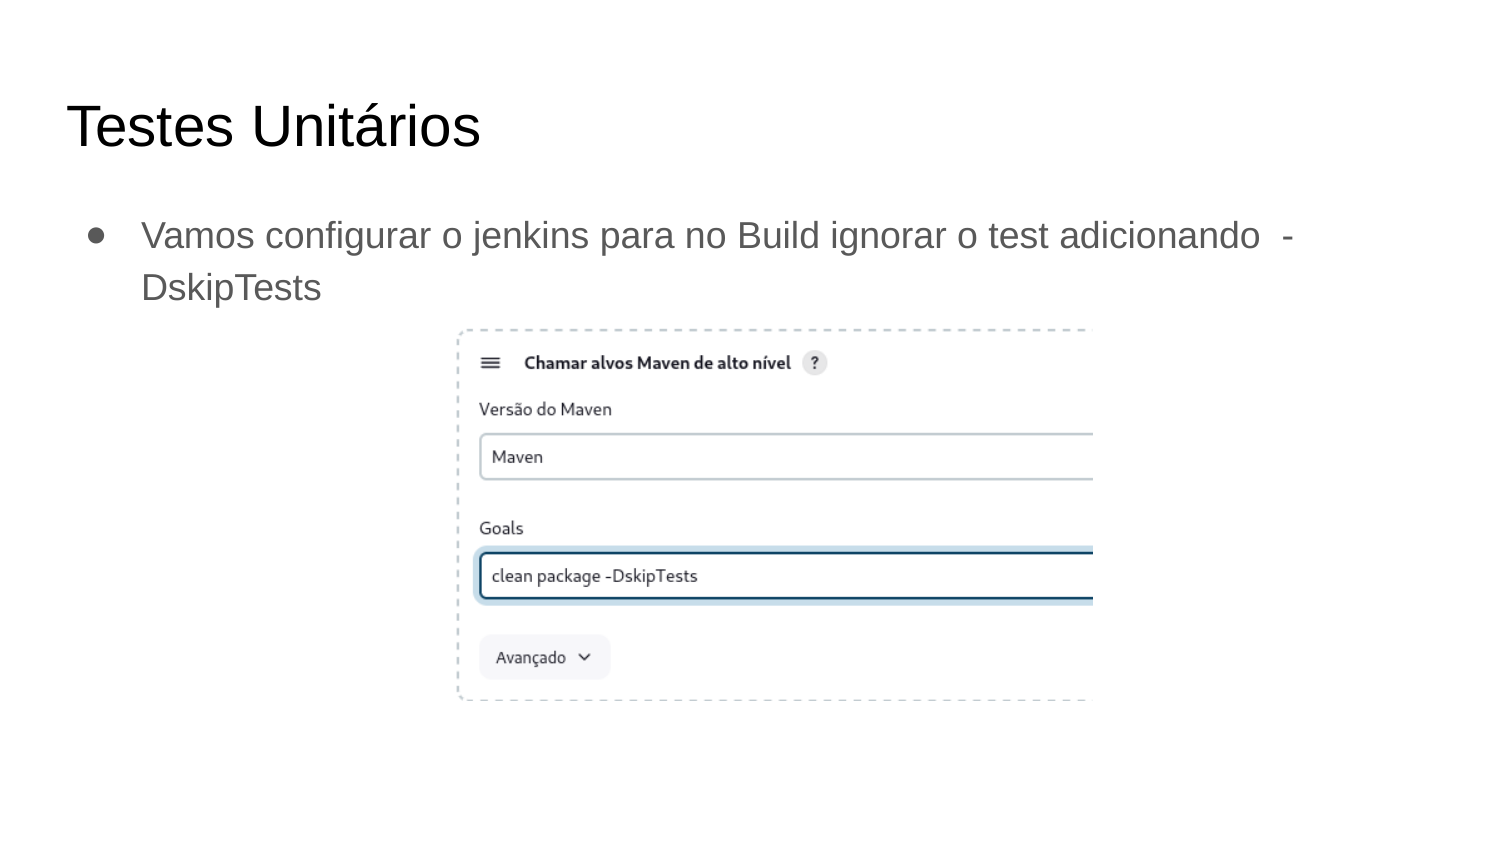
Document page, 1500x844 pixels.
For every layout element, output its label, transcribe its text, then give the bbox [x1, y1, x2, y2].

list Vamos configurar o jenkins para no Build ignorar o test adicionando -DskipTests [51, 189, 1489, 750]
picture [443, 324, 1093, 701]
title Testes Unitários [51, 72, 1449, 167]
